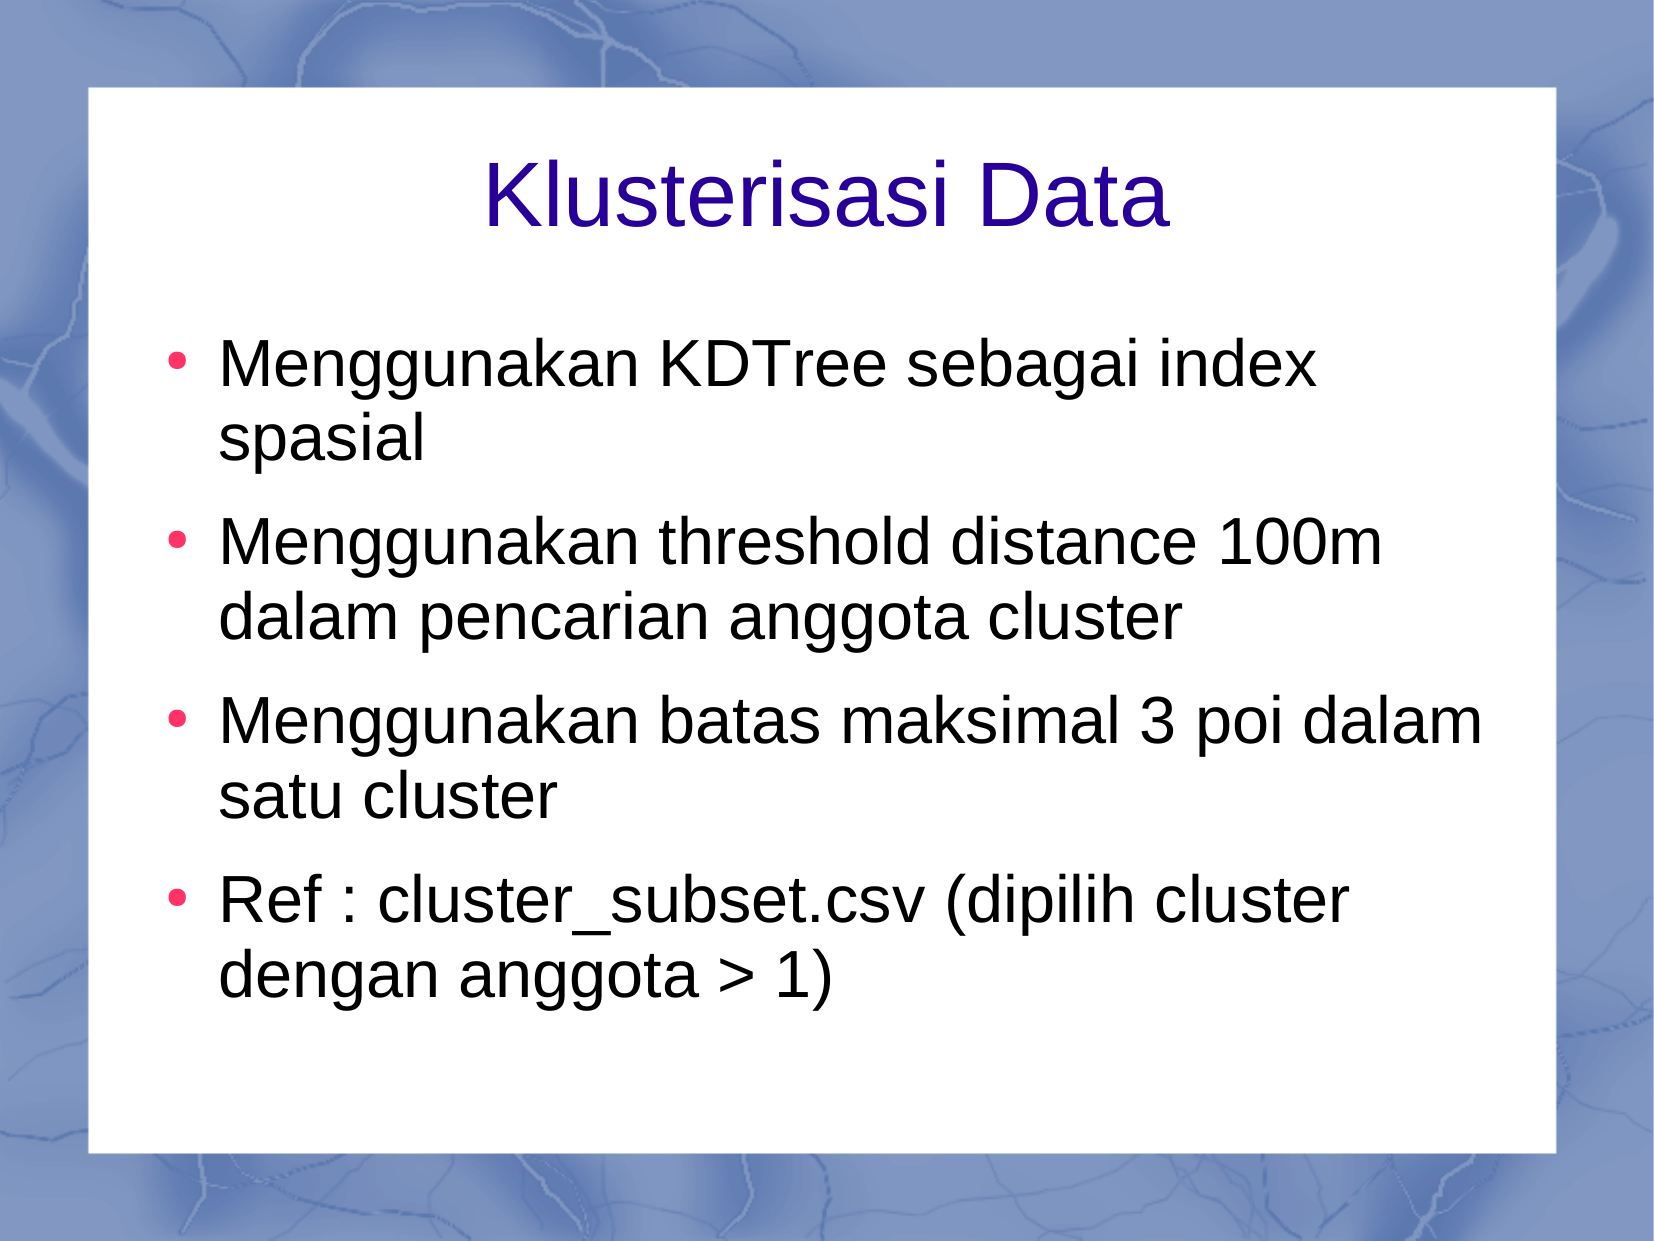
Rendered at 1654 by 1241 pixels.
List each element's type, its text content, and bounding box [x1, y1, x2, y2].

picture [0, 0, 1654, 1241]
title Klusterisasi Data [118, 90, 1536, 298]
list Menggunakan KDTree sebagai index spasial Menggunakan threshold distance 100m dalam pencarian anggota cluster Menggunakan batas maksimal 3 poi dalam satu cluster Ref : cluster_subset.csv (dipilih cluster dengan anggota > 1) [147, 325, 1506, 1012]
